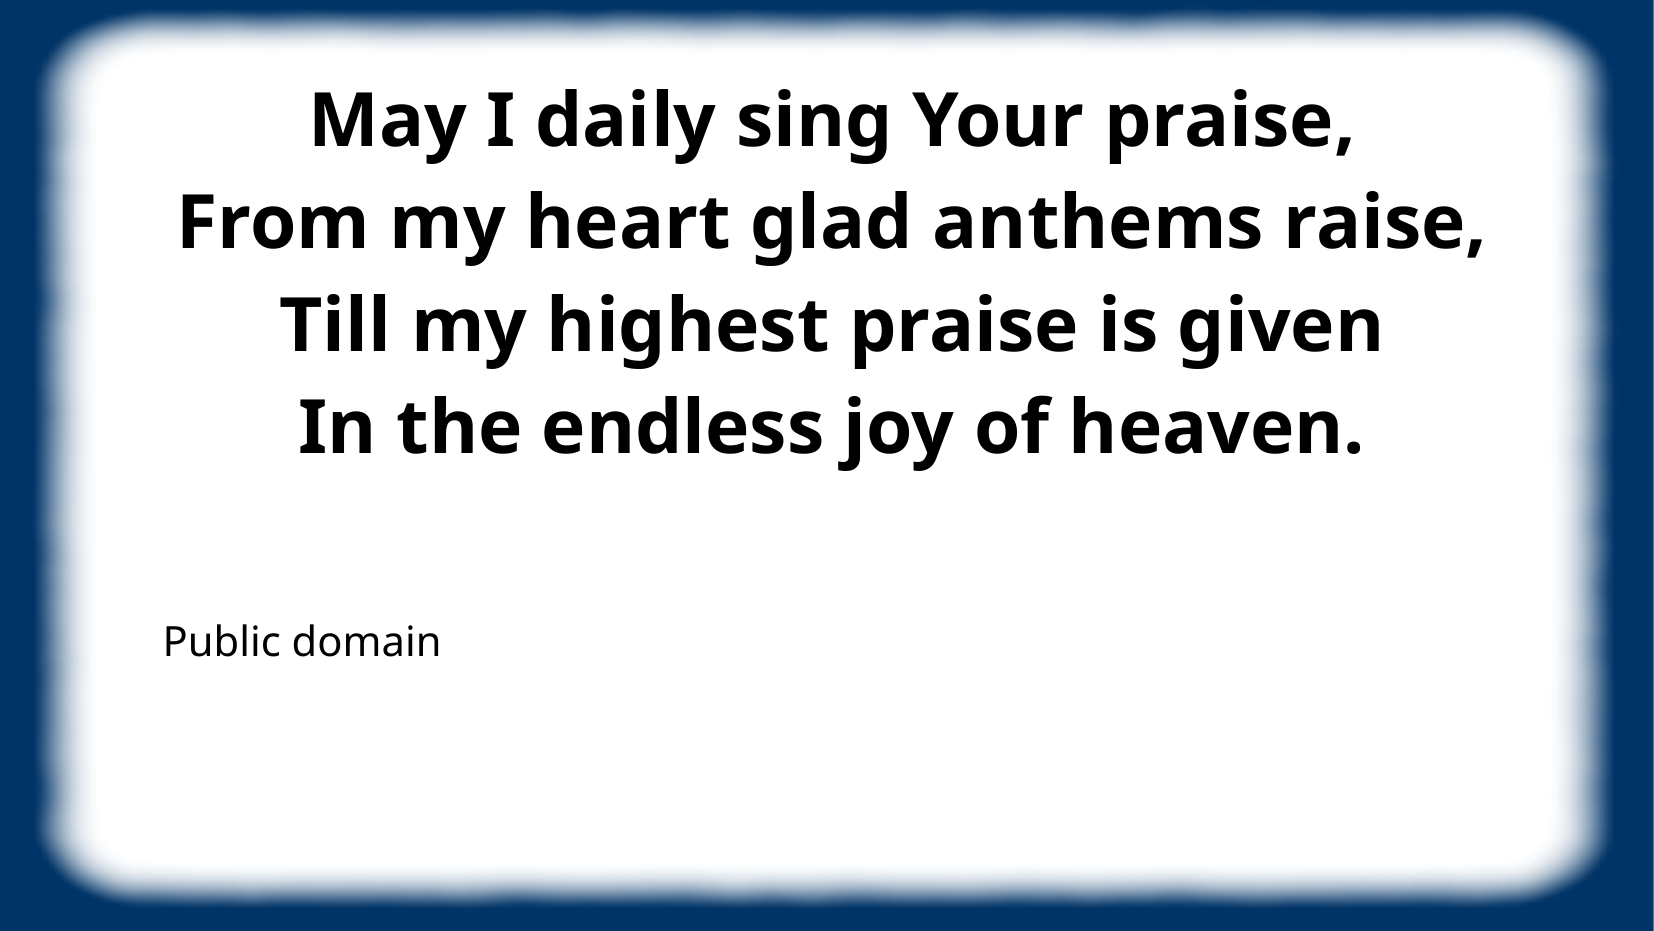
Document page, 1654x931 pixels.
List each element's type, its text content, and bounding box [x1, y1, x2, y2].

text_box May I daily sing Your praise, From my heart glad anthems raise, Till my highest praise is given In the endless joy of heaven. Public domain [105, 58, 1561, 719]
picture [0, 0, 1654, 931]
